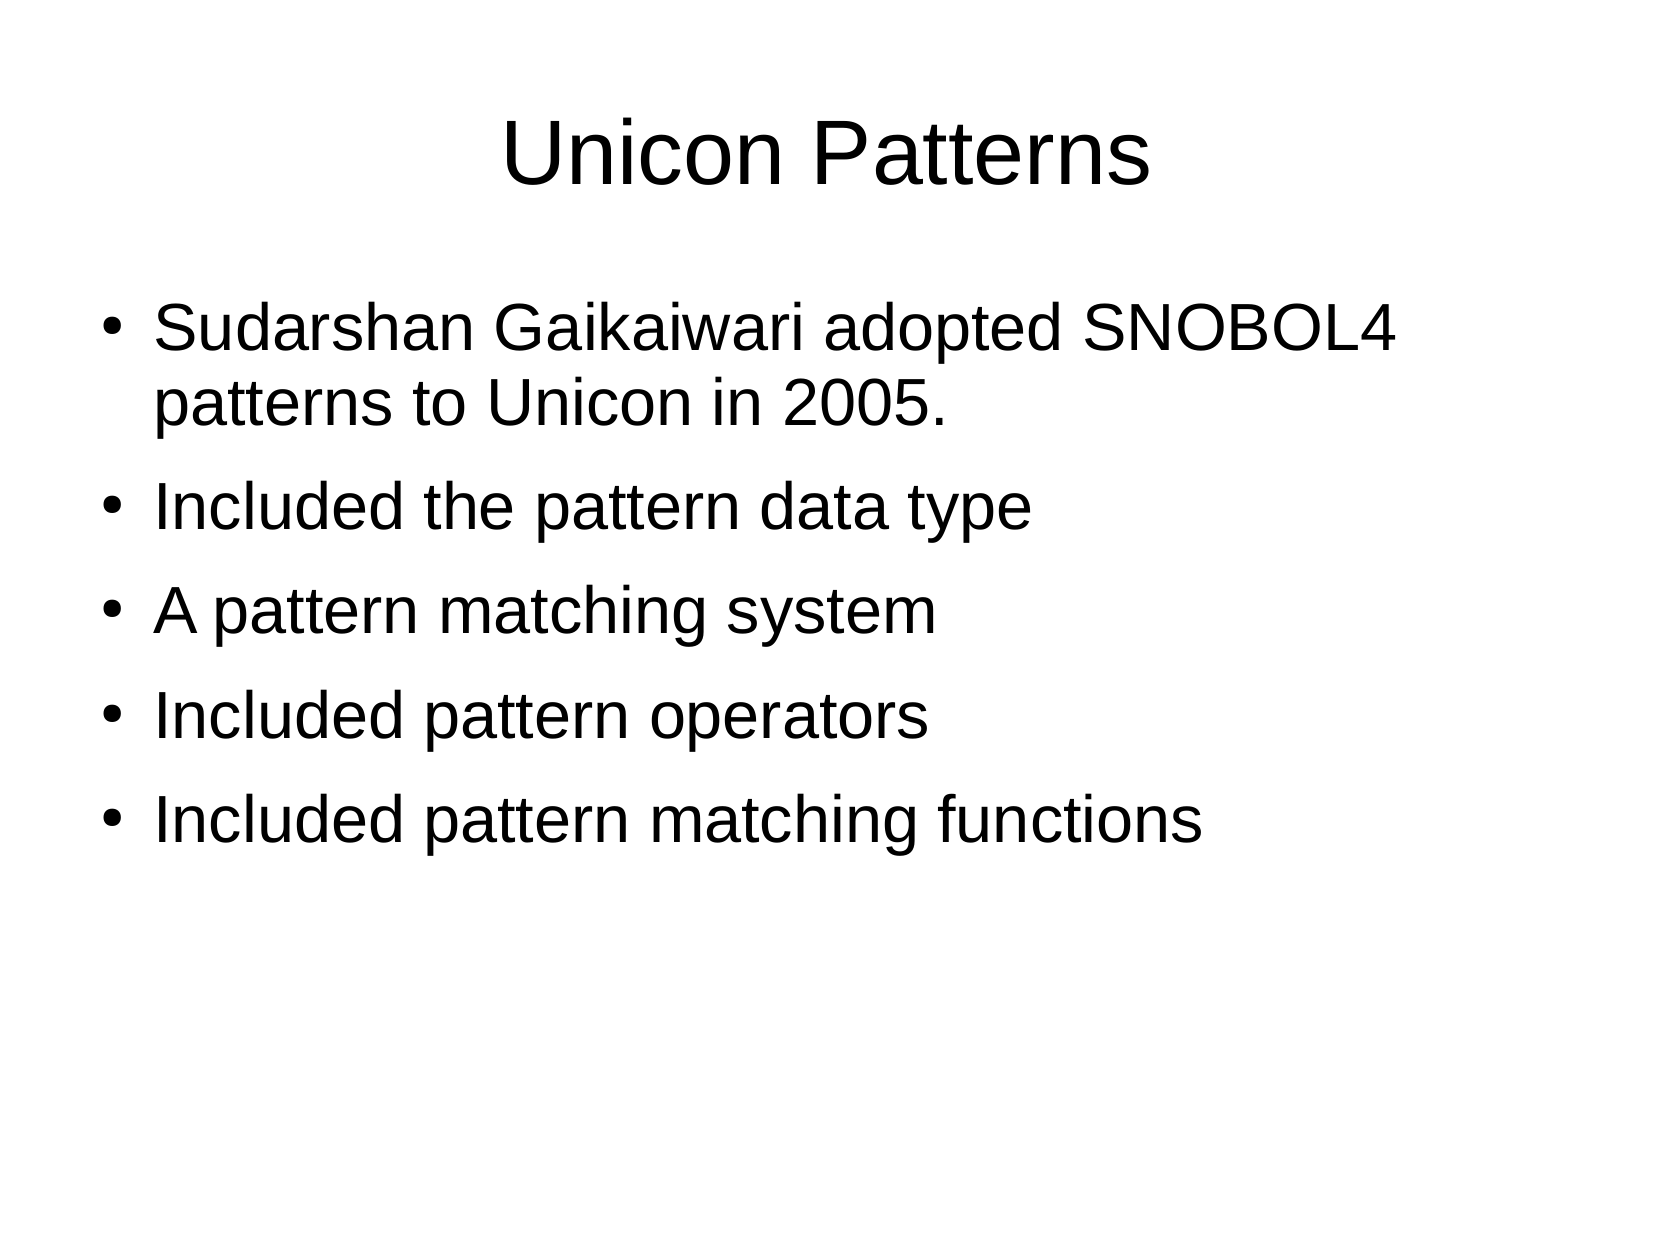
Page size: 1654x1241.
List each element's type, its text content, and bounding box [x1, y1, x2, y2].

list Sudarshan Gaikaiwari adopted SNOBOL4 patterns to Unicon in 2005. Included the pattern data type A pattern matching system Included pattern operators Included pattern matching functions [82, 290, 1571, 1010]
title Unicon Patterns [82, 49, 1571, 257]
